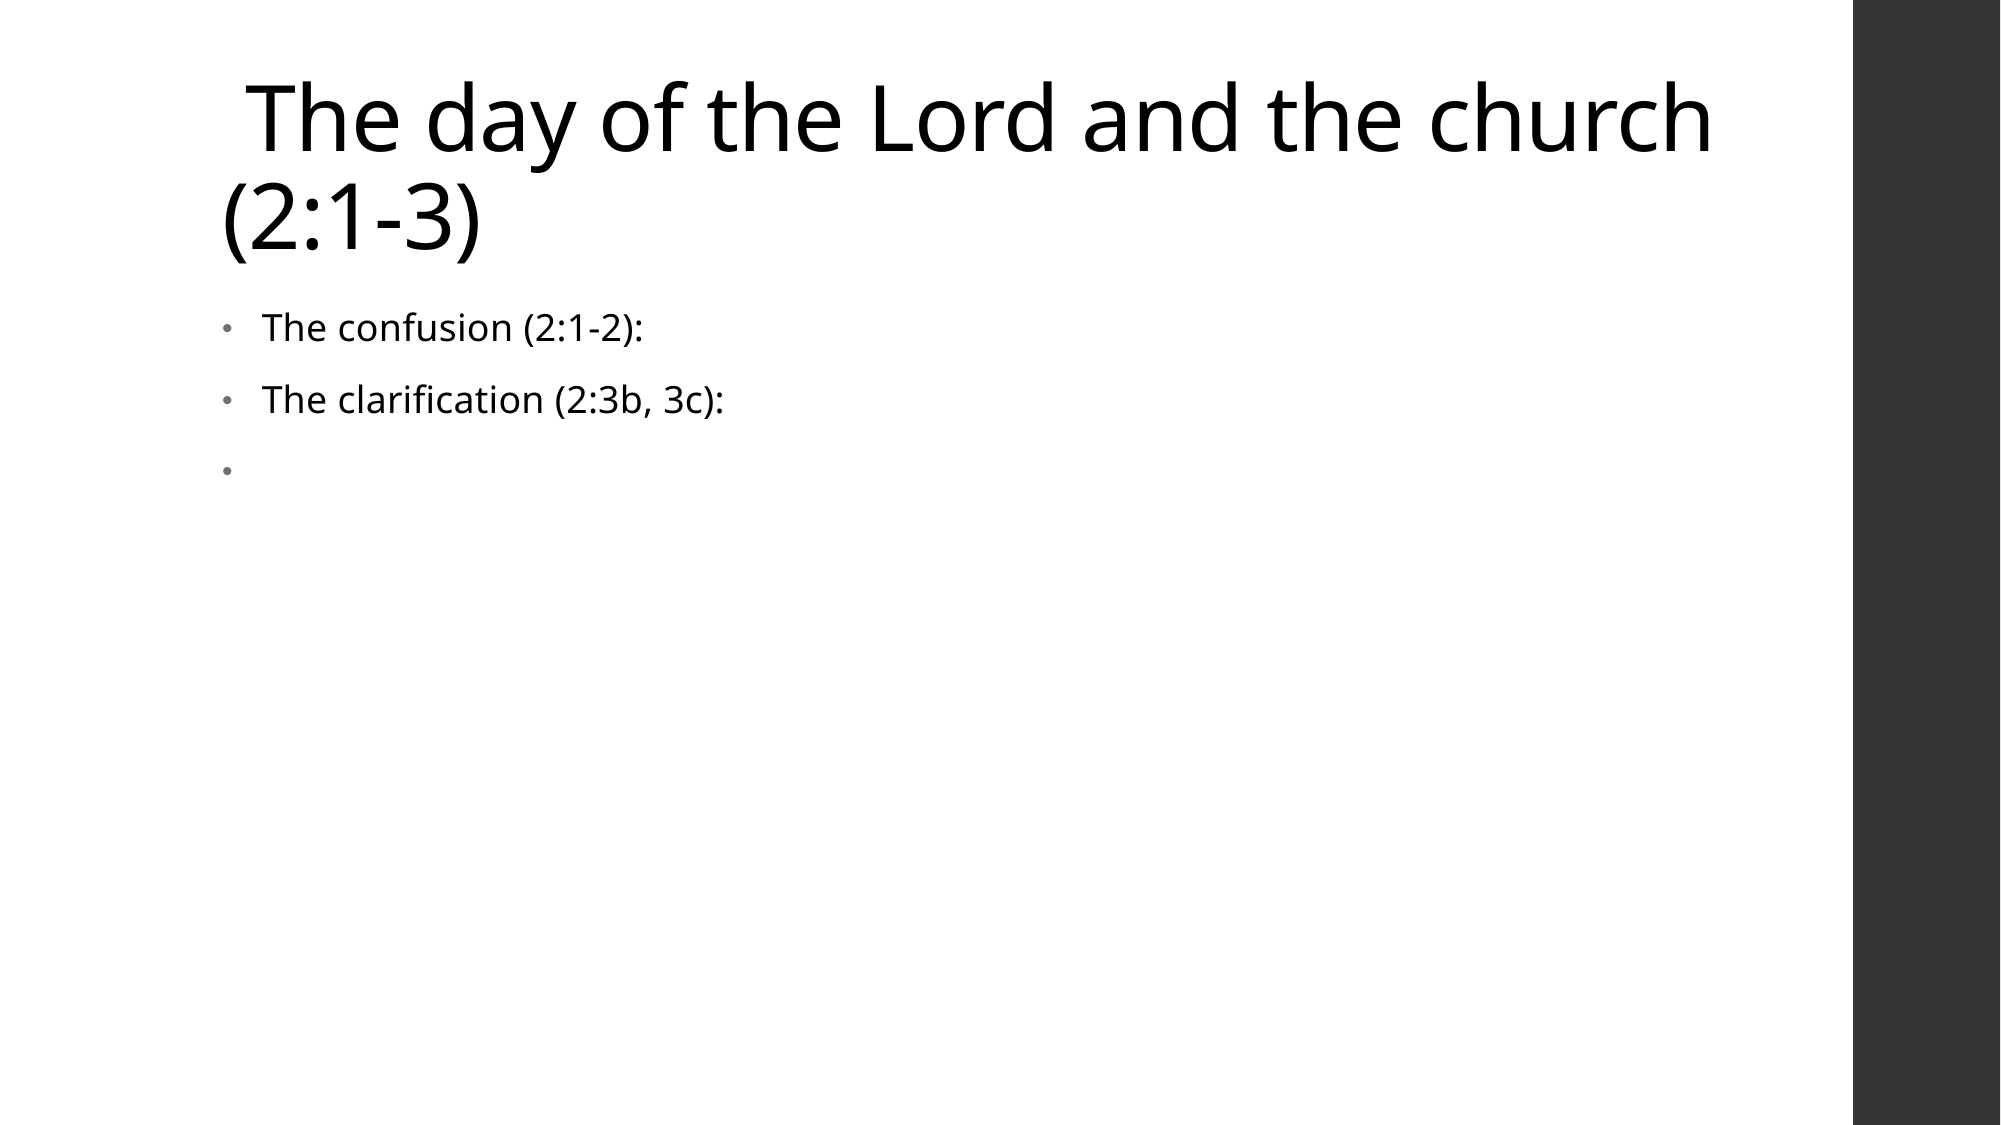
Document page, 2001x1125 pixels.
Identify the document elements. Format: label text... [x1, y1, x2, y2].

title The day of the Lord and the church (2:1-3) [206, 60, 1797, 278]
list The confusion (2:1-2): The clarification (2:3b, 3c): [206, 299, 1617, 1014]
